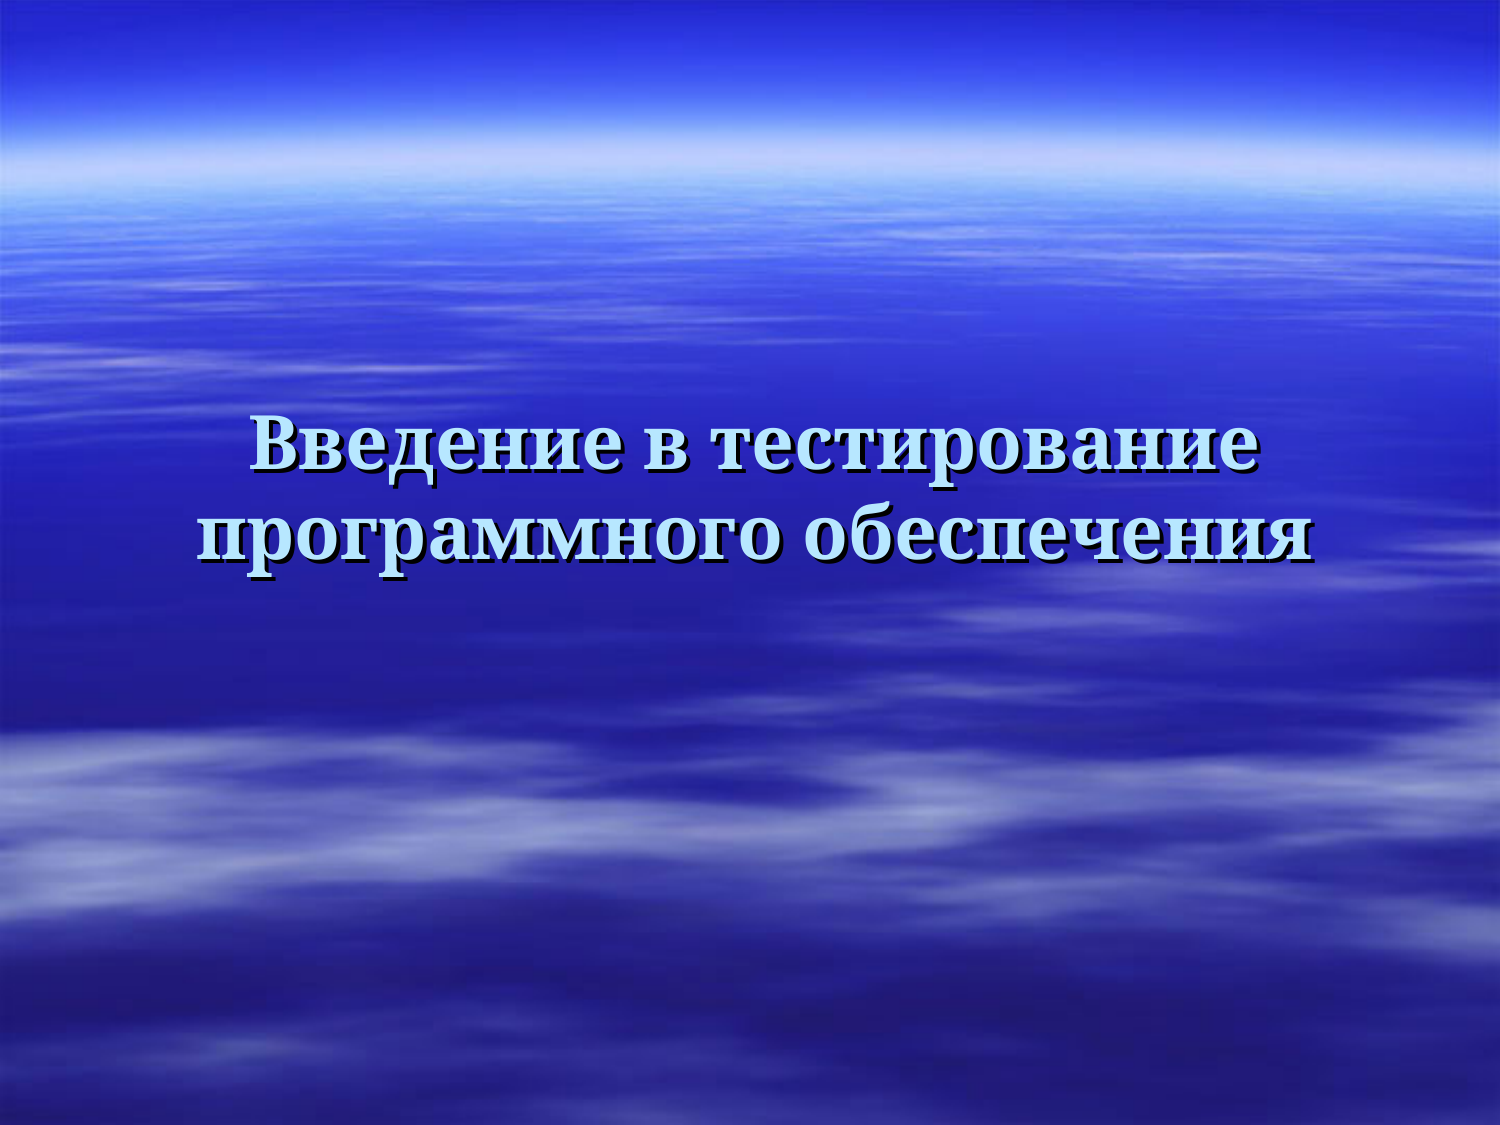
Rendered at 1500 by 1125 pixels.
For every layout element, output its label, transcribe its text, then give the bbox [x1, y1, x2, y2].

title Введение в тестирование программного обеспечения [56, 367, 1453, 603]
picture [0, 0, 1500, 1125]
